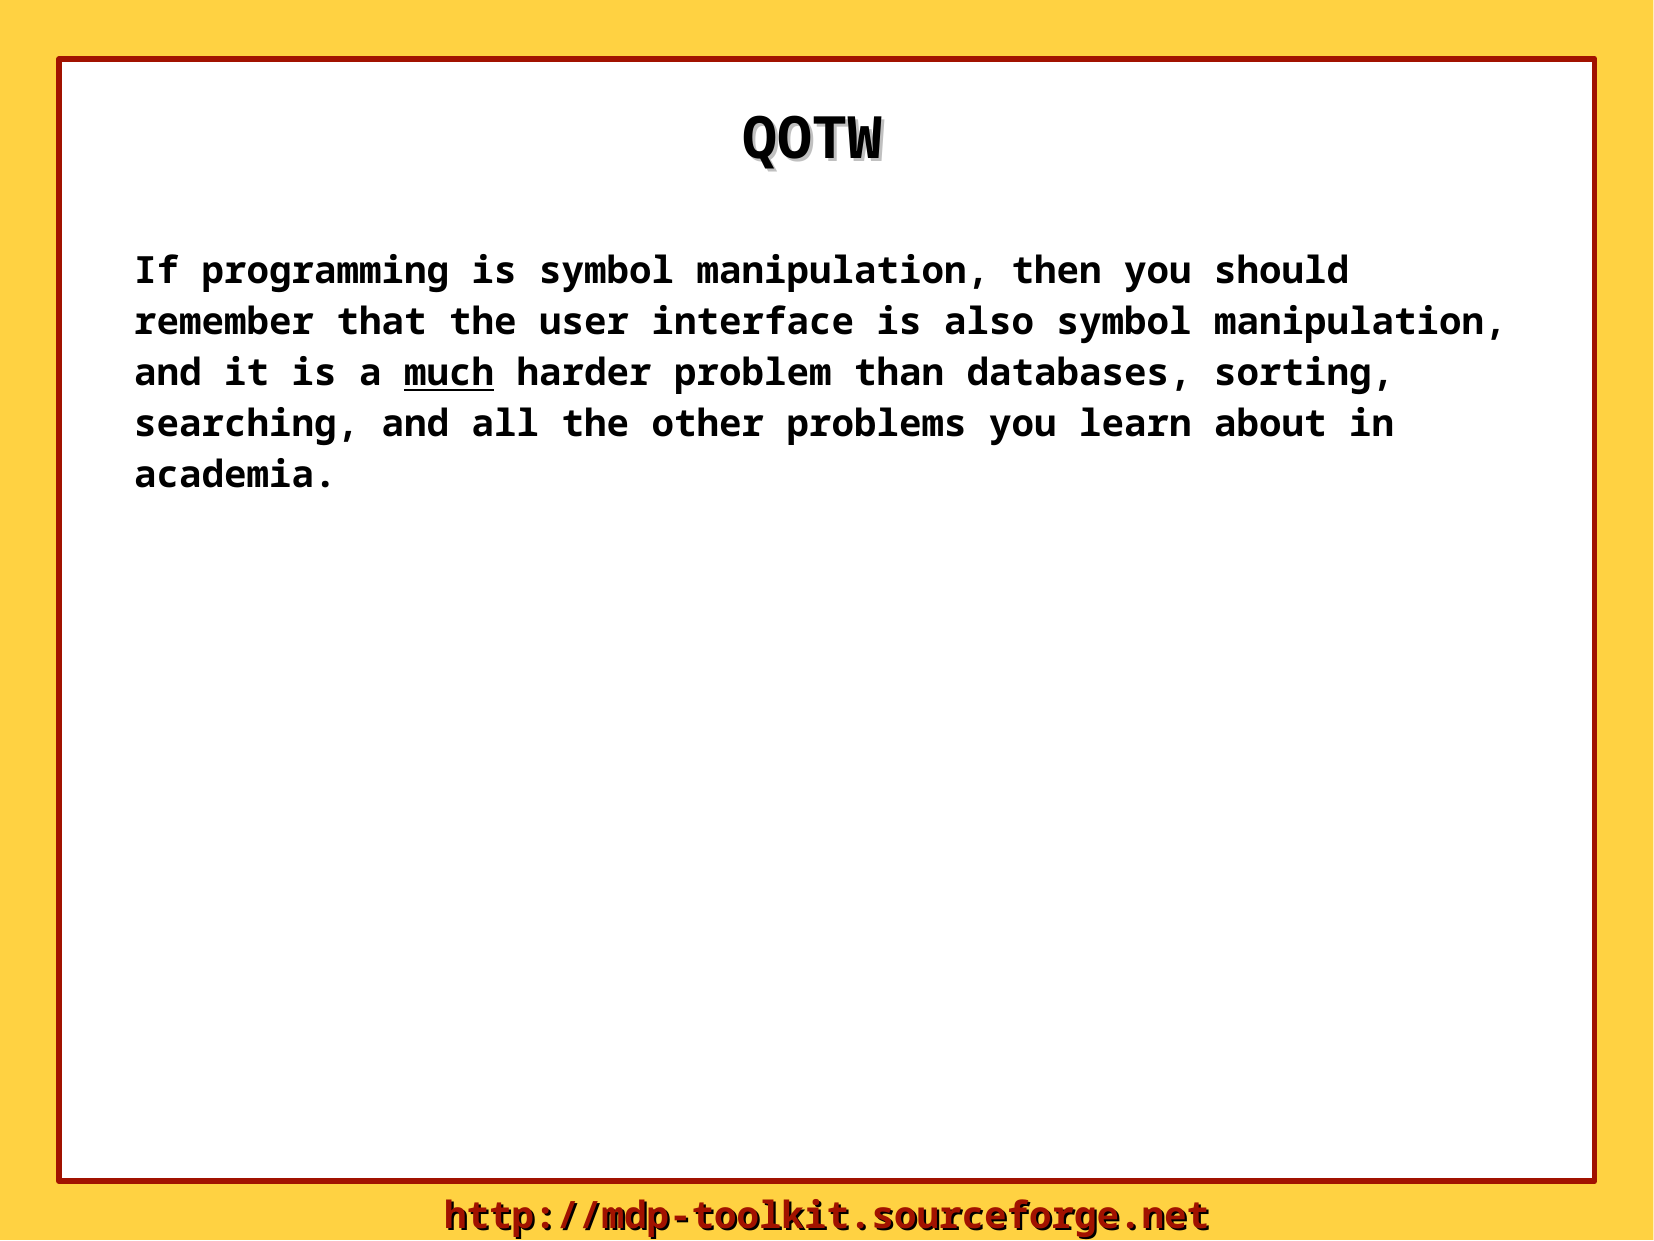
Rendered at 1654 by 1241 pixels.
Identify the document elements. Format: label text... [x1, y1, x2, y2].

text_box QOTW [88, 88, 1536, 173]
text_box If programming is symbol manipulation, then you should remember that the user interface is also symbol manipulation, and it is a much harder problem than databases, sorting, searching, and all the other problems you learn about in academia. [119, 236, 1536, 1034]
